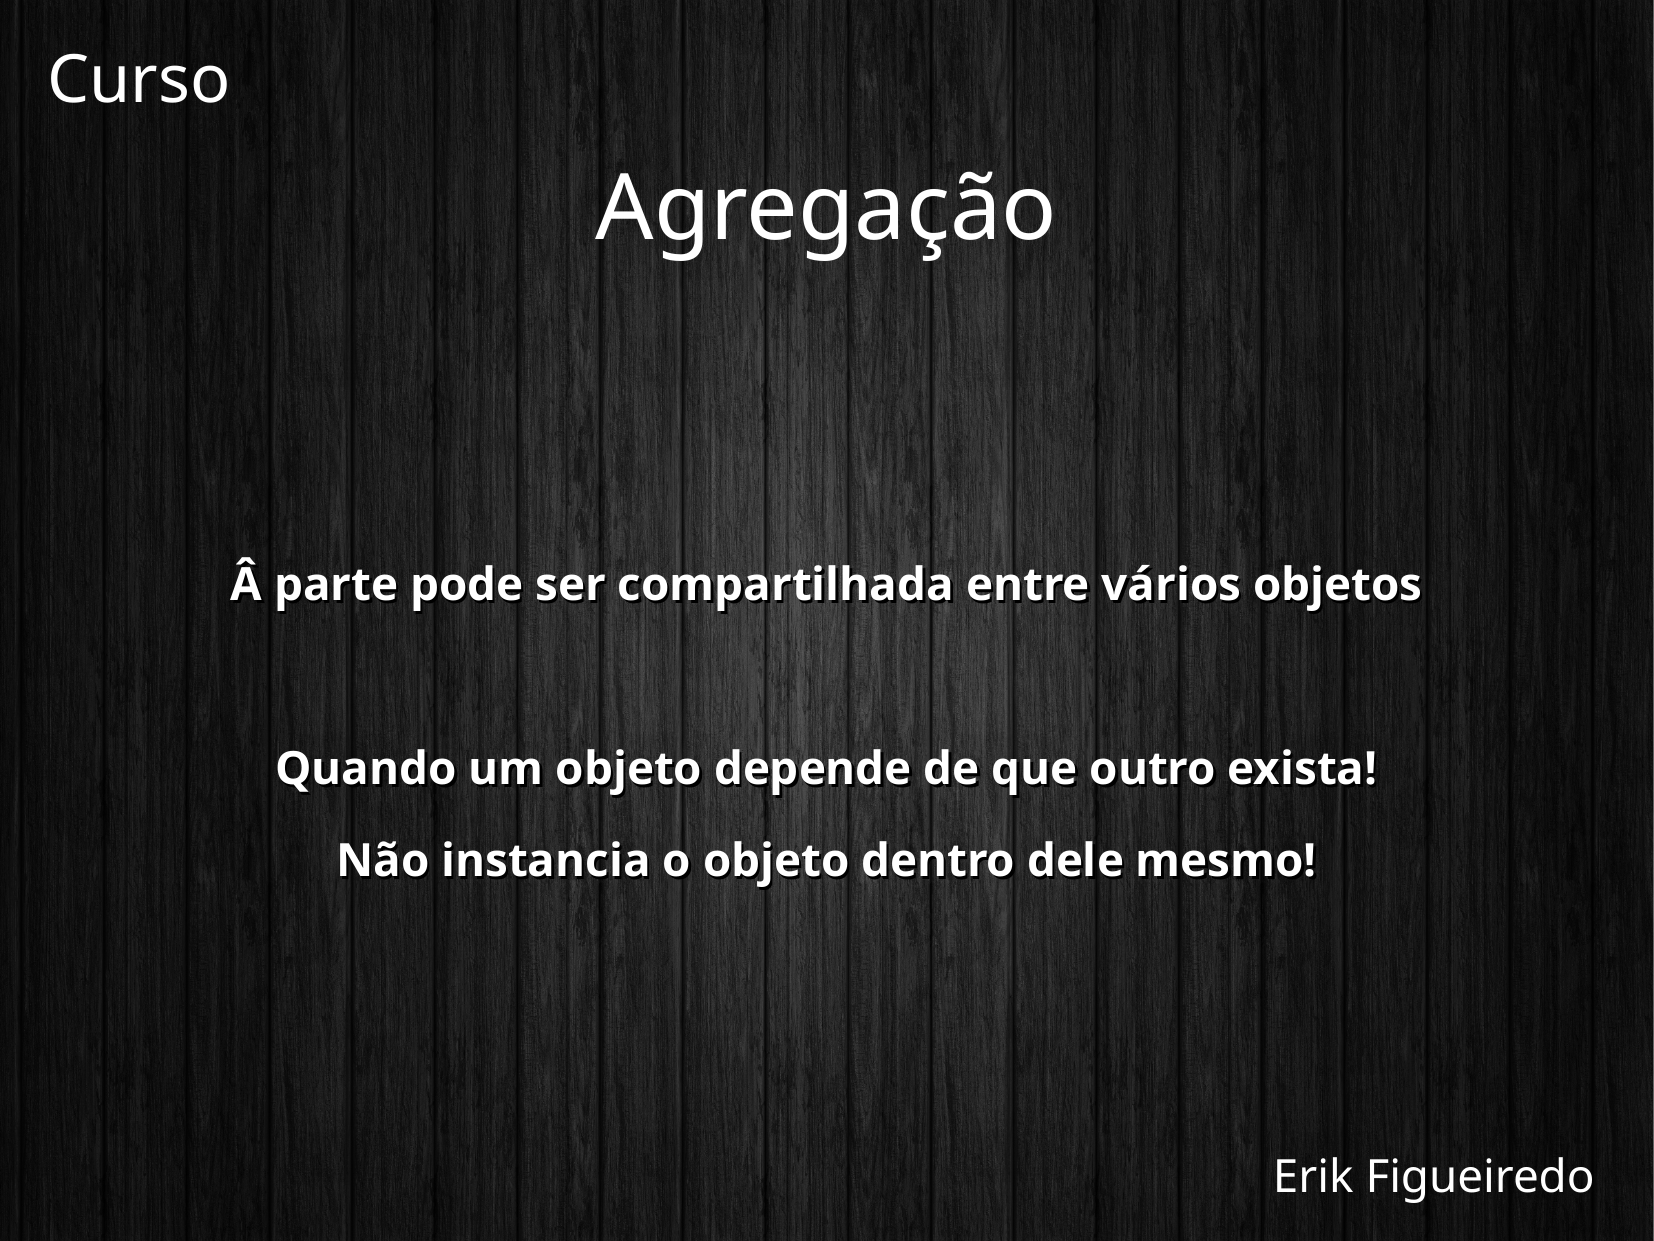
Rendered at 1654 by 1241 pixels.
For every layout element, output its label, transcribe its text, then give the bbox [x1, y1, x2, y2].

text_box Erik Figueiredo [768, 1133, 1595, 1217]
list Â parte pode ser compartilhada entre vários objetos Quando um objeto depende de que outro exista! Não instancia o objeto dentro dele mesmo! [82, 311, 1571, 1131]
title Agregação [82, 129, 1571, 278]
picture [0, 0, 1654, 1241]
text_box Curso [47, 35, 1087, 119]
